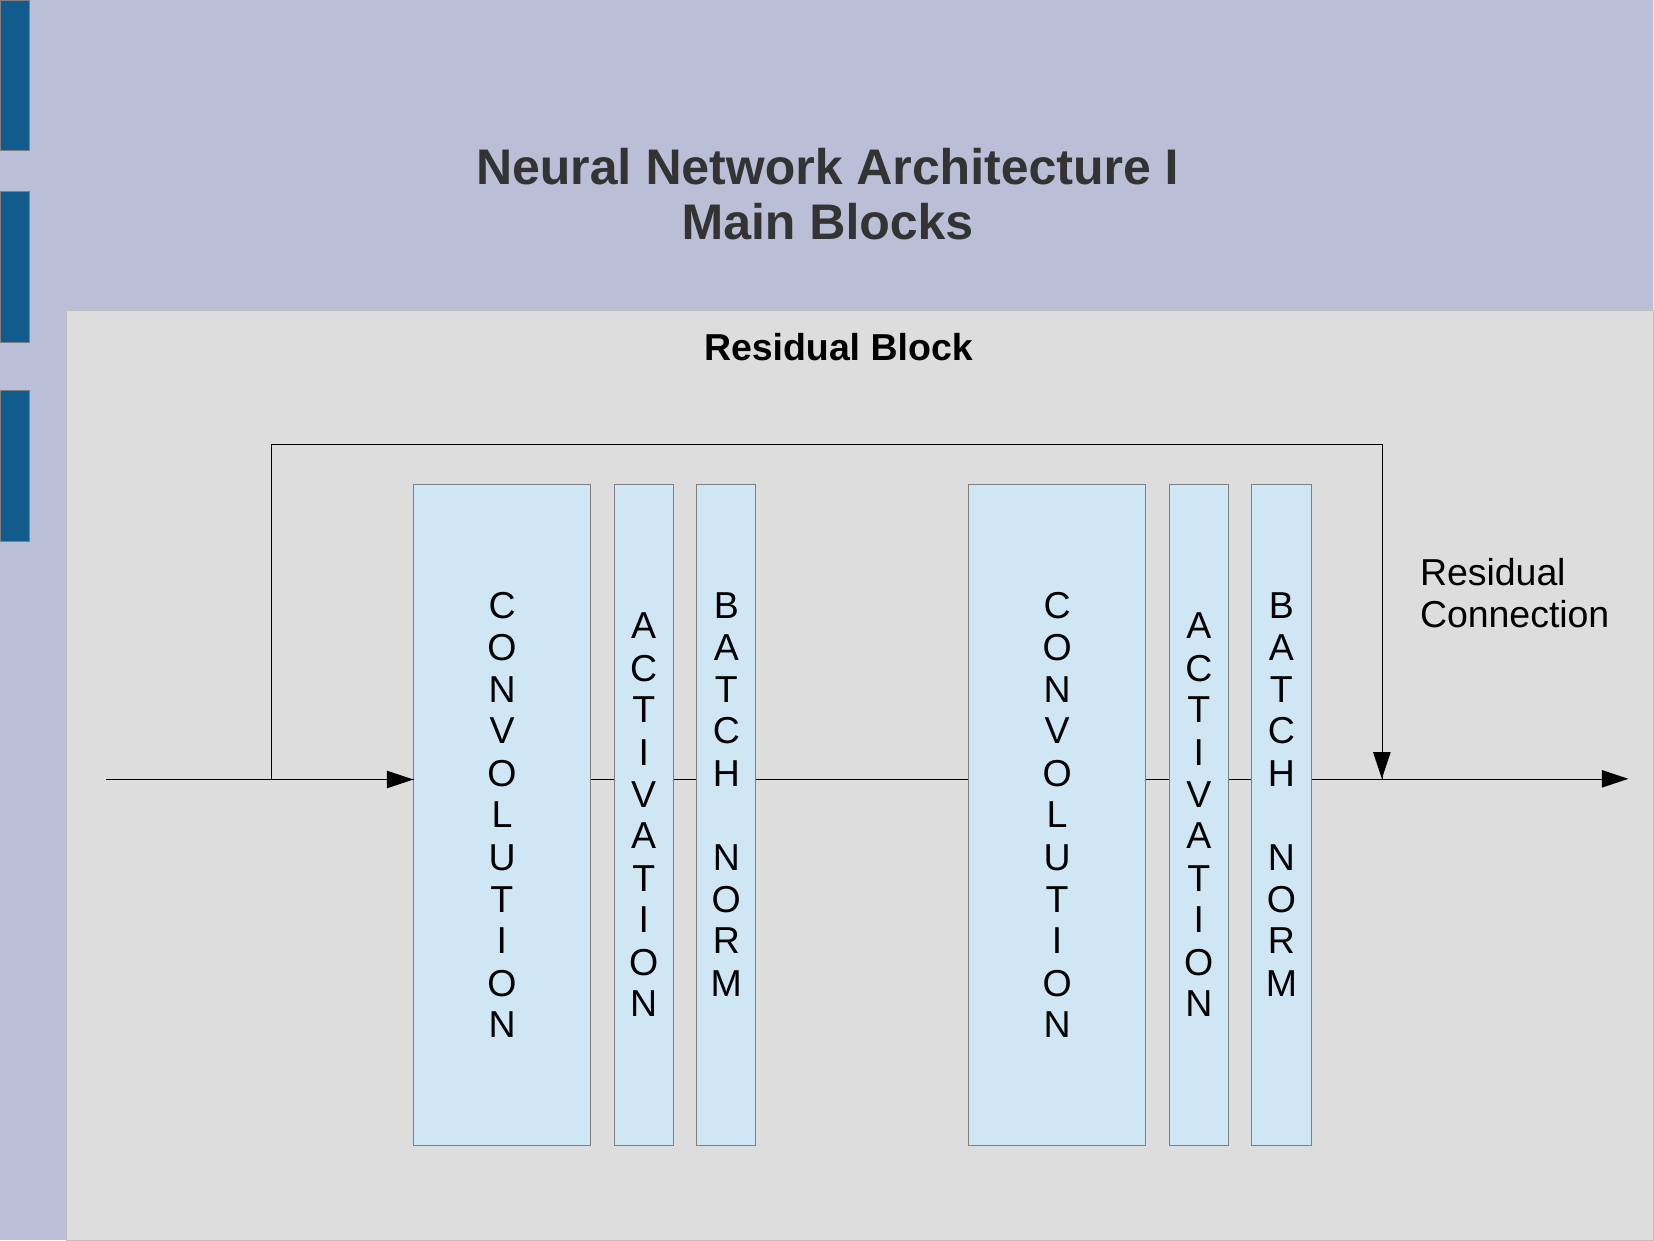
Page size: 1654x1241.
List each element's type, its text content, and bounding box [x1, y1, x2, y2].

text_box B A T C H N O R M [1251, 484, 1312, 1146]
text_box B A T C H N O R M [696, 484, 756, 1146]
text_box Residual Block [425, 318, 1252, 377]
title Neural Network Architecture I Main Blocks [121, 91, 1534, 299]
text_box Residual Connection [1405, 544, 1642, 686]
text_box A C T I V A T I O N [1169, 484, 1229, 1146]
text_box C O N V O L U T I O N [413, 484, 591, 1146]
text_box A C T I V A T I O N [614, 484, 674, 1146]
text_box C O N V O L U T I O N [968, 484, 1146, 1146]
